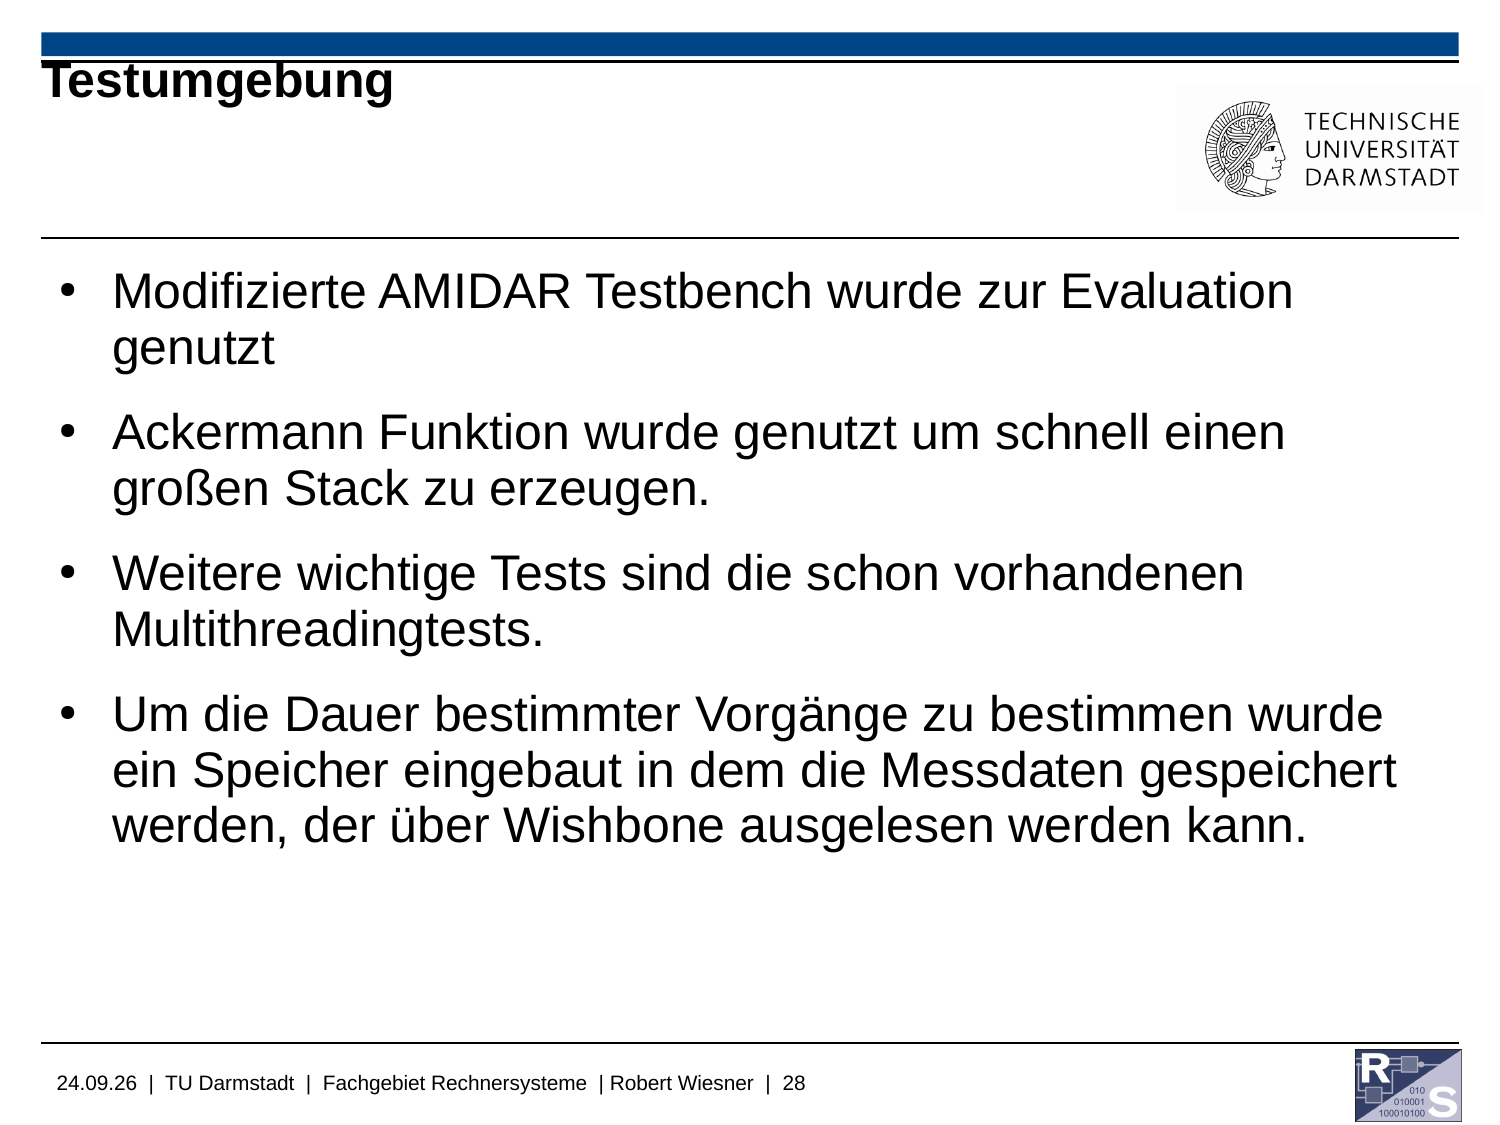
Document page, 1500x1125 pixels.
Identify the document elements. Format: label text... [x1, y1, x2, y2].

title Testumgebung [41, 32, 1131, 183]
picture [1355, 1049, 1462, 1122]
list Modifizierte AMIDAR Testbench wurde zur Evaluation genutzt Ackermann Funktion wurde genutzt um schnell einen großen Stack zu erzeugen. Weitere wichtige Tests sind die schon vorhandenen Multithreadingtests. Um die Dauer bestimmter Vorgänge zu bestimmen wurde ein Speicher eingebaut in dem die Messdaten gespeichert werden, der über Wishbone ausgelesen werden kann. [41, 263, 1455, 1032]
